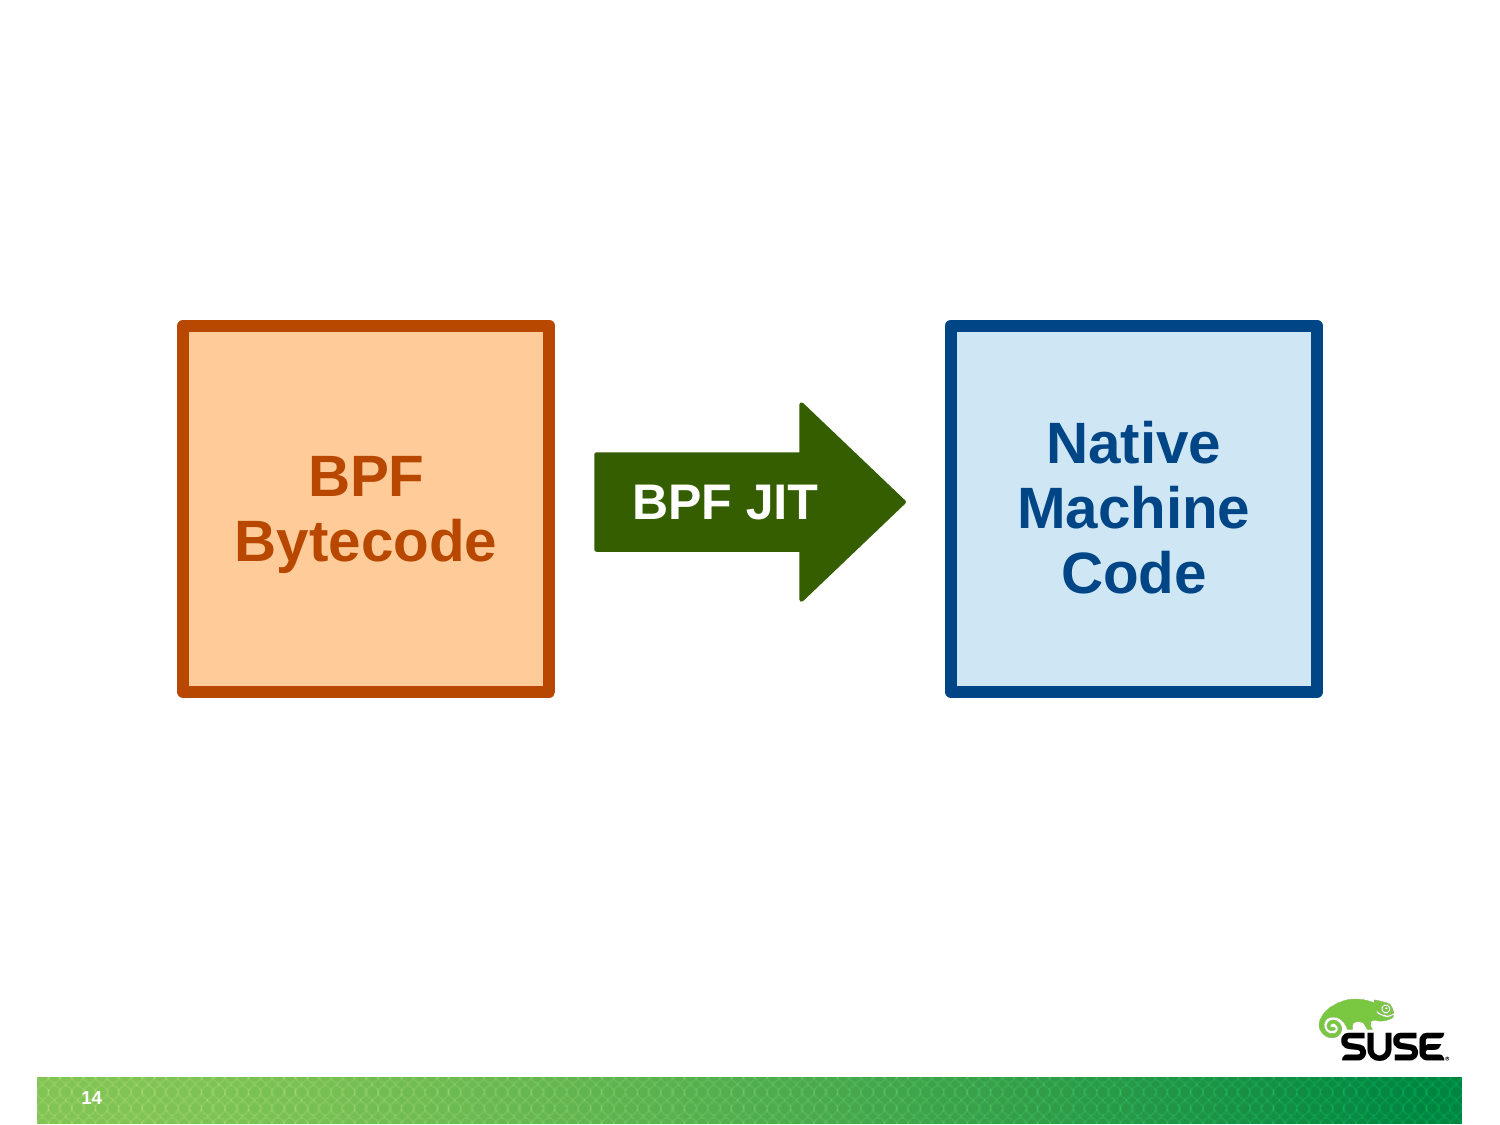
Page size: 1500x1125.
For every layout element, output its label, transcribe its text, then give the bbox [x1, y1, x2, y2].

picture [1319, 999, 1449, 1061]
picture [37, 1077, 1462, 1124]
text_box Native Machine Code [950, 325, 1318, 692]
text_box BPF Bytecode [183, 325, 550, 692]
text_box BPF JIT [596, 404, 904, 600]
